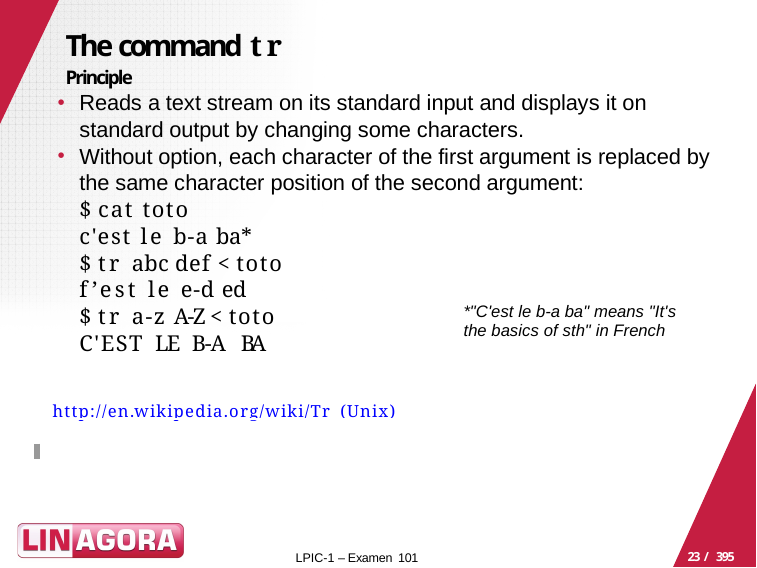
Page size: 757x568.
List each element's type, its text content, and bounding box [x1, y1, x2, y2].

text_box LPIC-1 – Examen 101 [293, 549, 420, 568]
text_box [17, 520, 184, 562]
text_box The command tr [63, 26, 697, 65]
picture [0, 0, 352, 352]
text_box Principle Reads a text stream on its standard input and displays it on standard output by changing some characters. Without option, each character of the first argument is replaced by the same character position of the second argument: $ cat toto c'est le b-a ba* $ tr abc def < toto f’est le e-d ed $ tr a-z A-Z < toto C'EST LE B-A BA http://en.wikipedia.org/wiki/Tr_(Unix) [50, 65, 725, 446]
text_box *"C'est le b-a ba" means "It's the basics of sth" in French [448, 295, 695, 349]
text_box <numéro> / 395 [683, 549, 747, 568]
